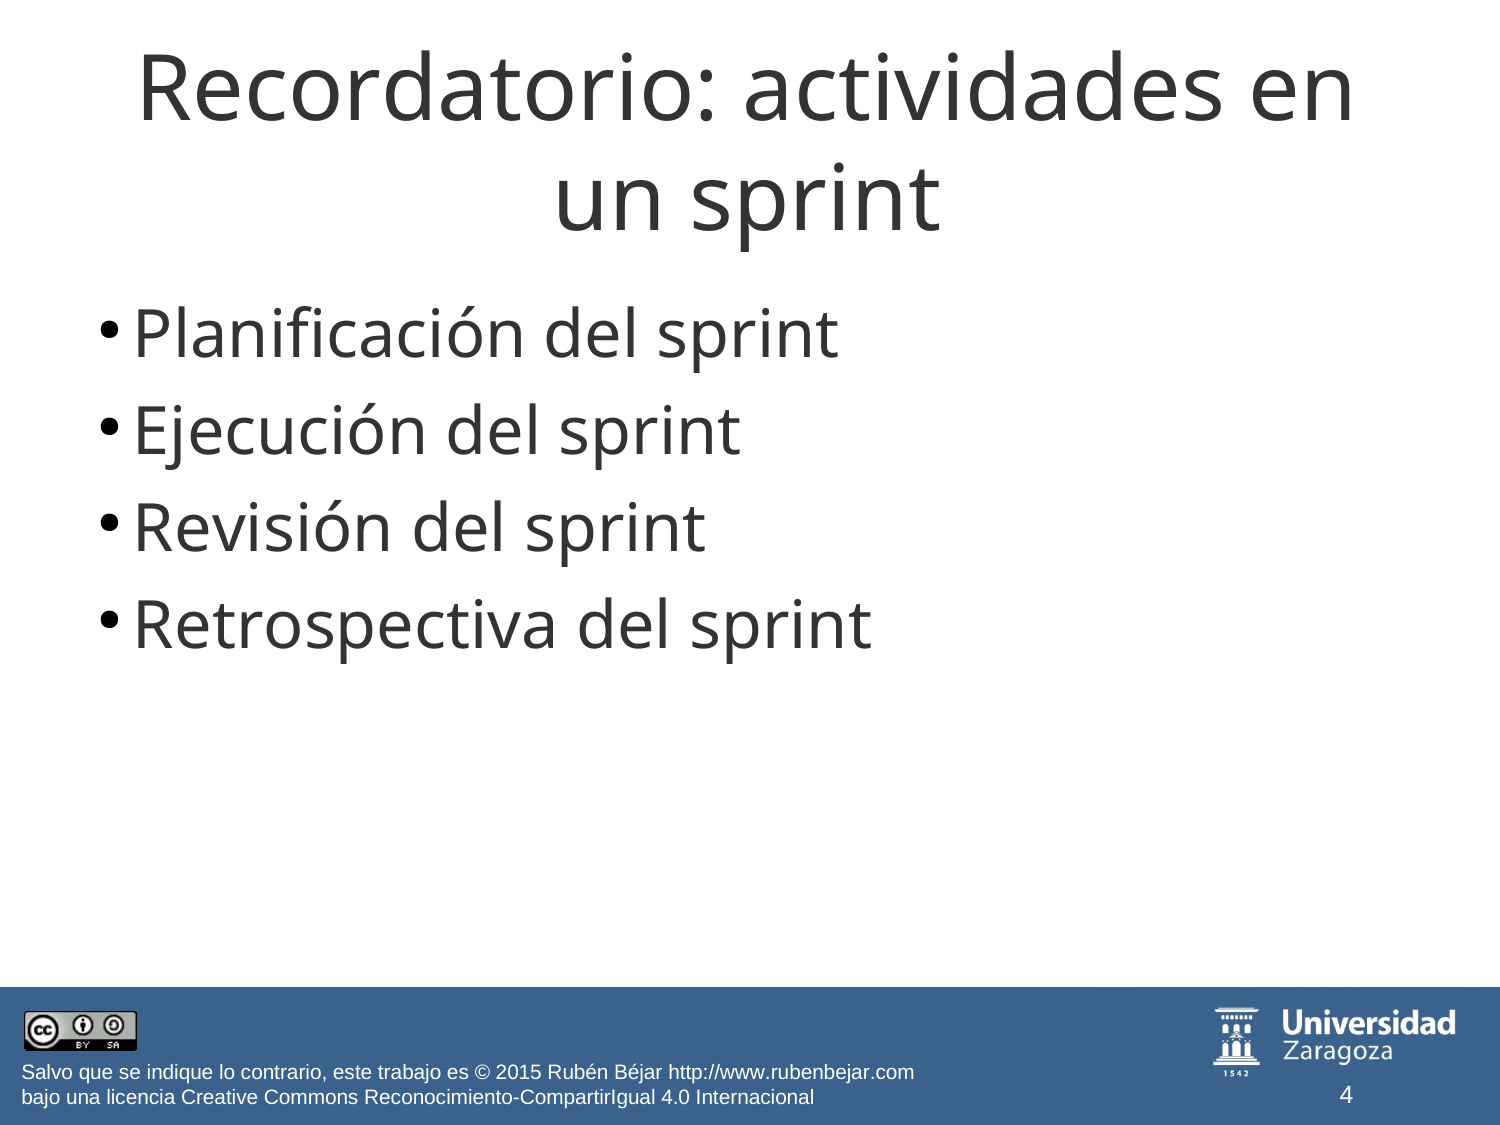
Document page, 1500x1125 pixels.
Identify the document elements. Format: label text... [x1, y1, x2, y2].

picture [0, 987, 1500, 1125]
list Planificación del sprint Ejecución del sprint Revisión del sprint Retrospectiva del sprint [82, 283, 1418, 957]
title Recordatorio: actividades en un sprint [74, 21, 1420, 257]
